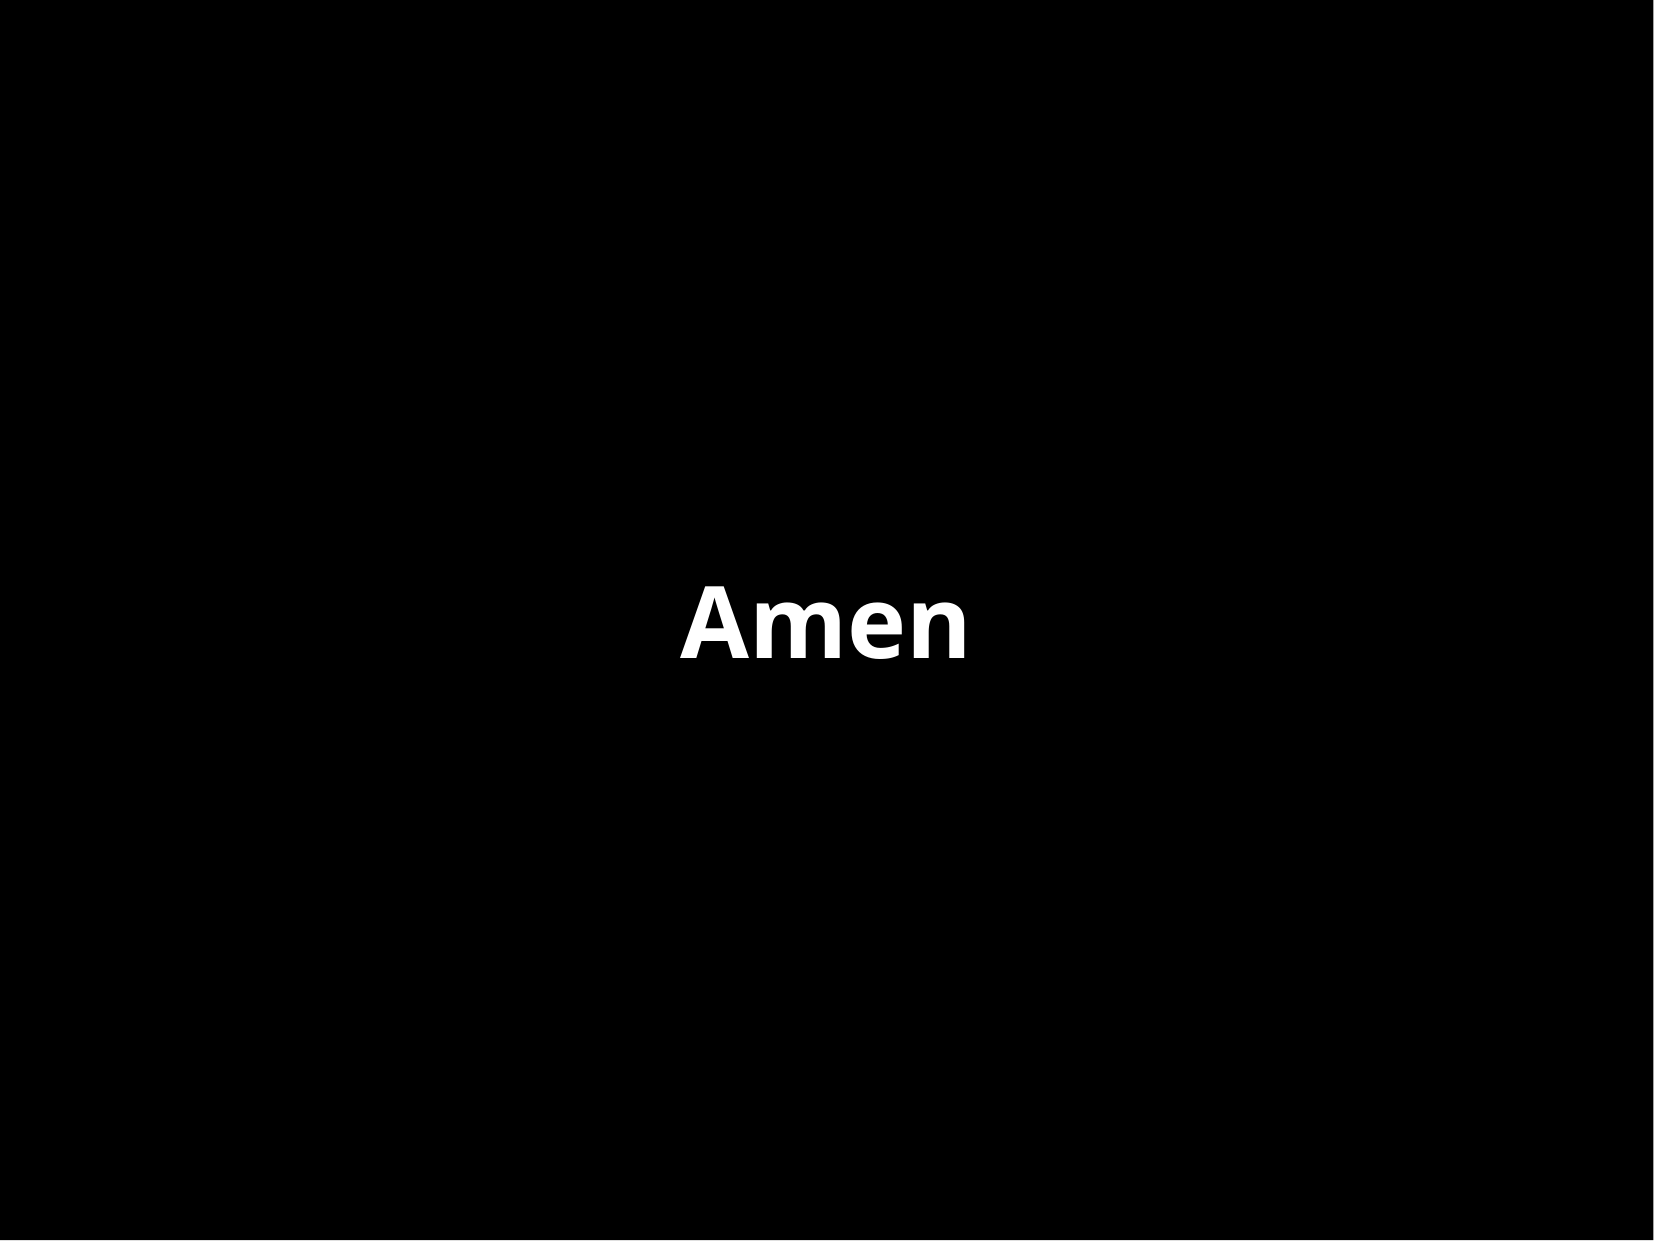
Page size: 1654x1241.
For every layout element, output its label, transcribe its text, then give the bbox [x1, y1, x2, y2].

title Amen [0, 0, 1654, 1241]
